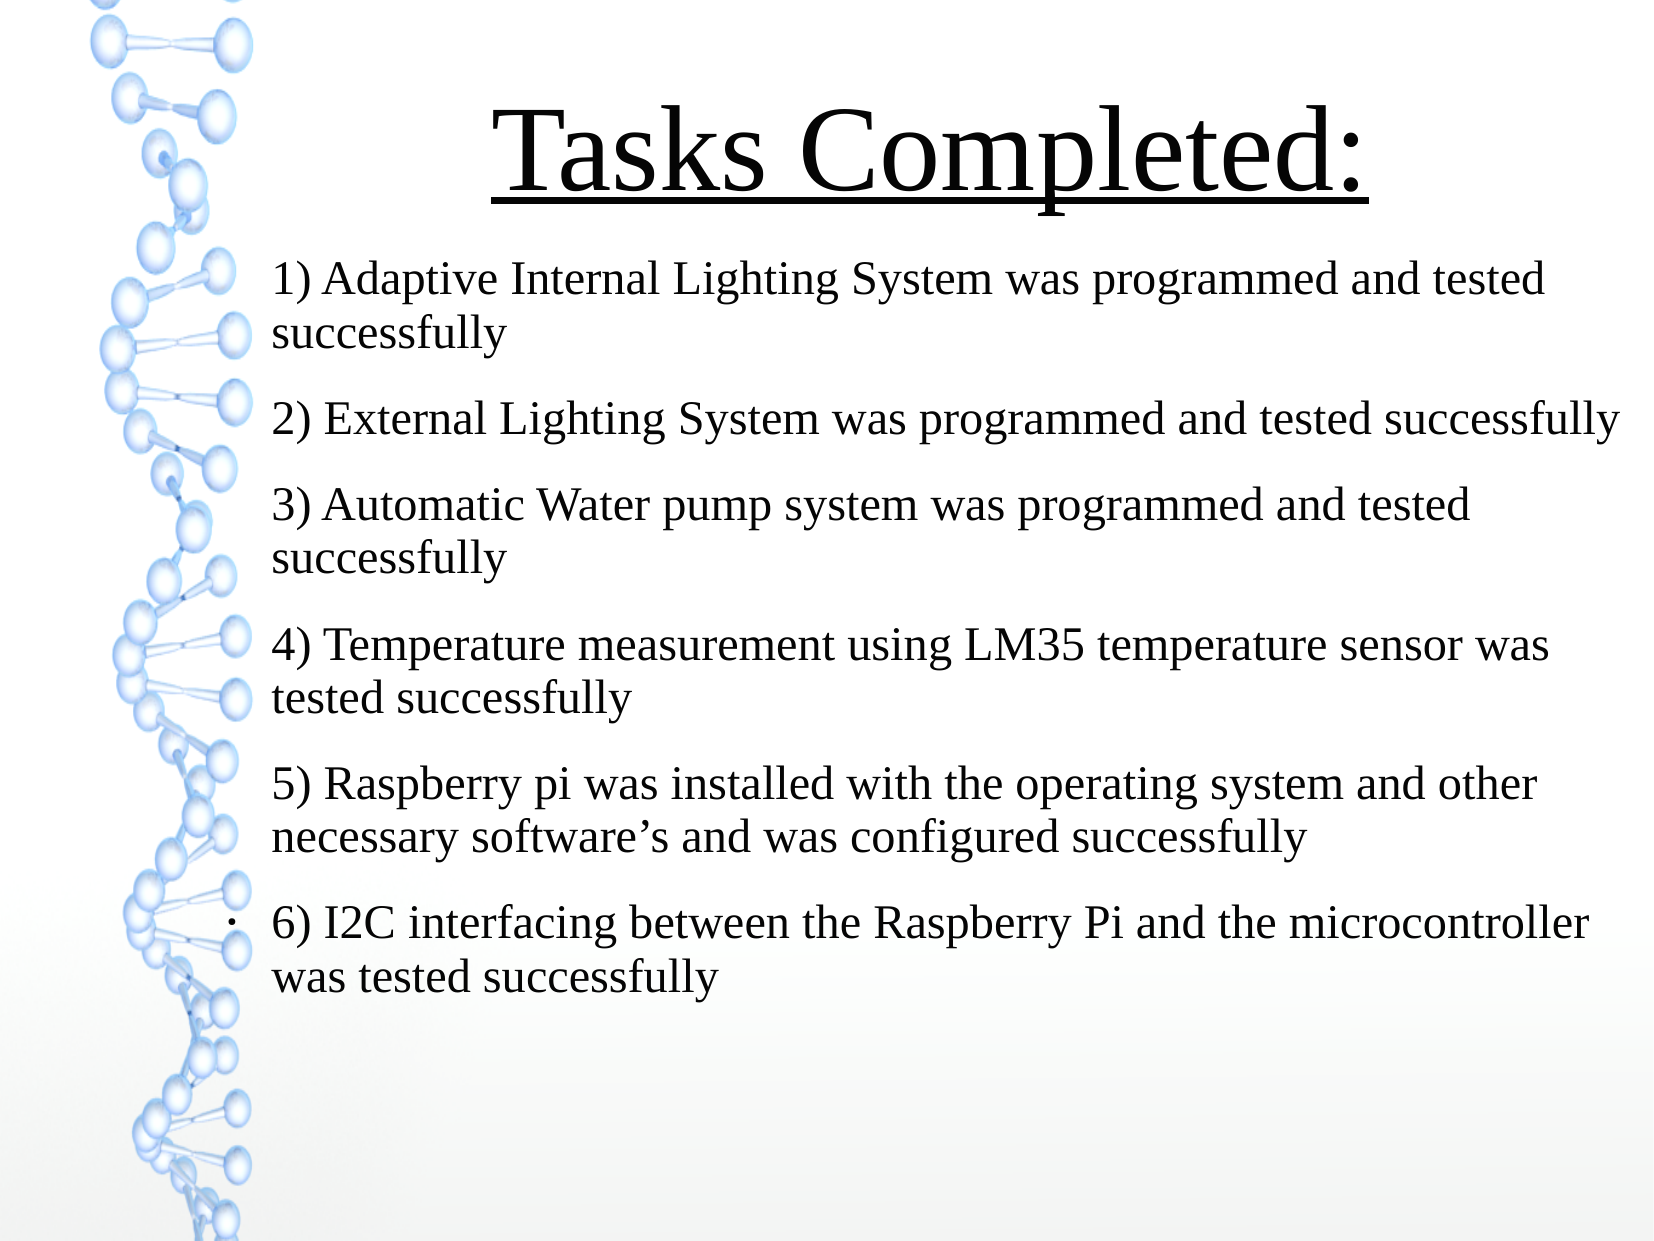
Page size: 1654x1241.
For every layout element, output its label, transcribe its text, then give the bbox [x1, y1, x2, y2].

list 1) Adaptive Internal Lighting System was programmed and tested successfully 2) External Lighting System was programmed and tested successfully 3) Automatic Water pump system was programmed and tested successfully 4) Temperature measurement using LM35 temperature sensor was tested successfully 5) Raspberry pi was installed with the operating system and other necessary software’s and was configured successfully 6) I2C interfacing between the Raspberry Pi and the microcontroller was tested successfully [212, 251, 1654, 1019]
title Tasks Completed: [265, 47, 1595, 251]
picture [0, 0, 1654, 1241]
